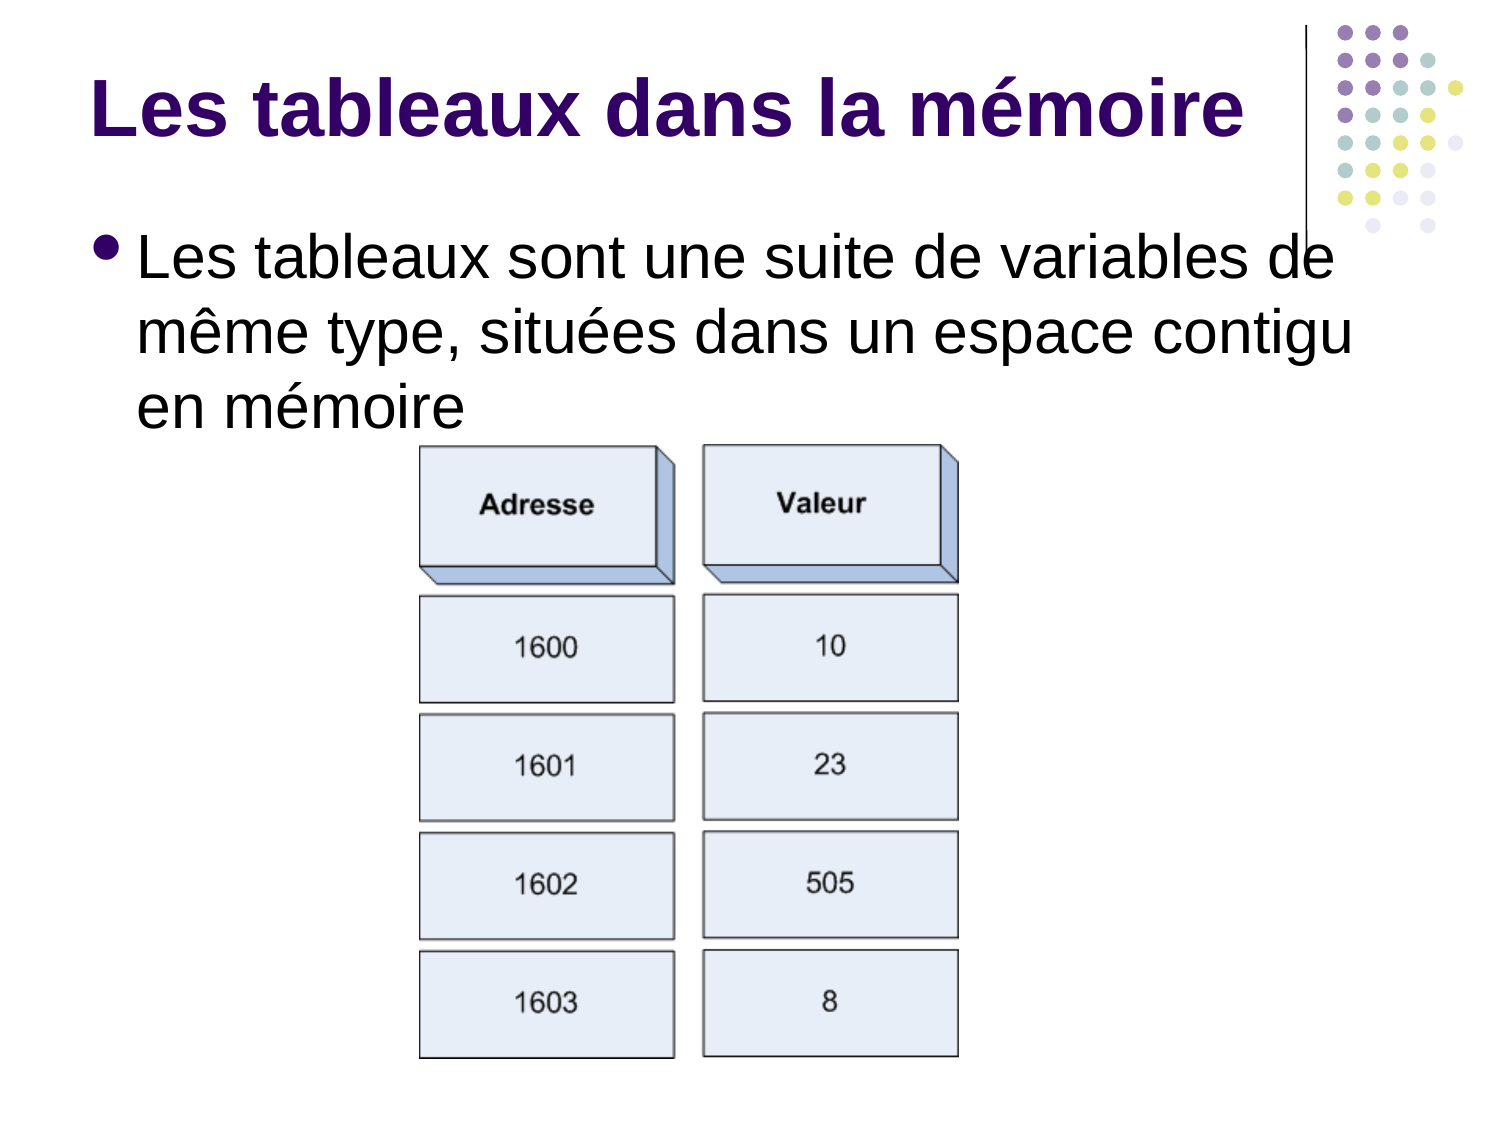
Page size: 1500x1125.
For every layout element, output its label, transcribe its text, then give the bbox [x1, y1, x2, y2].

title Les tableaux dans la mémoire [74, 19, 1313, 161]
picture [419, 444, 959, 1059]
list Les tableaux sont une suite de variables de même type, situées dans un espace contigu en mémoire [75, 207, 1426, 1006]
